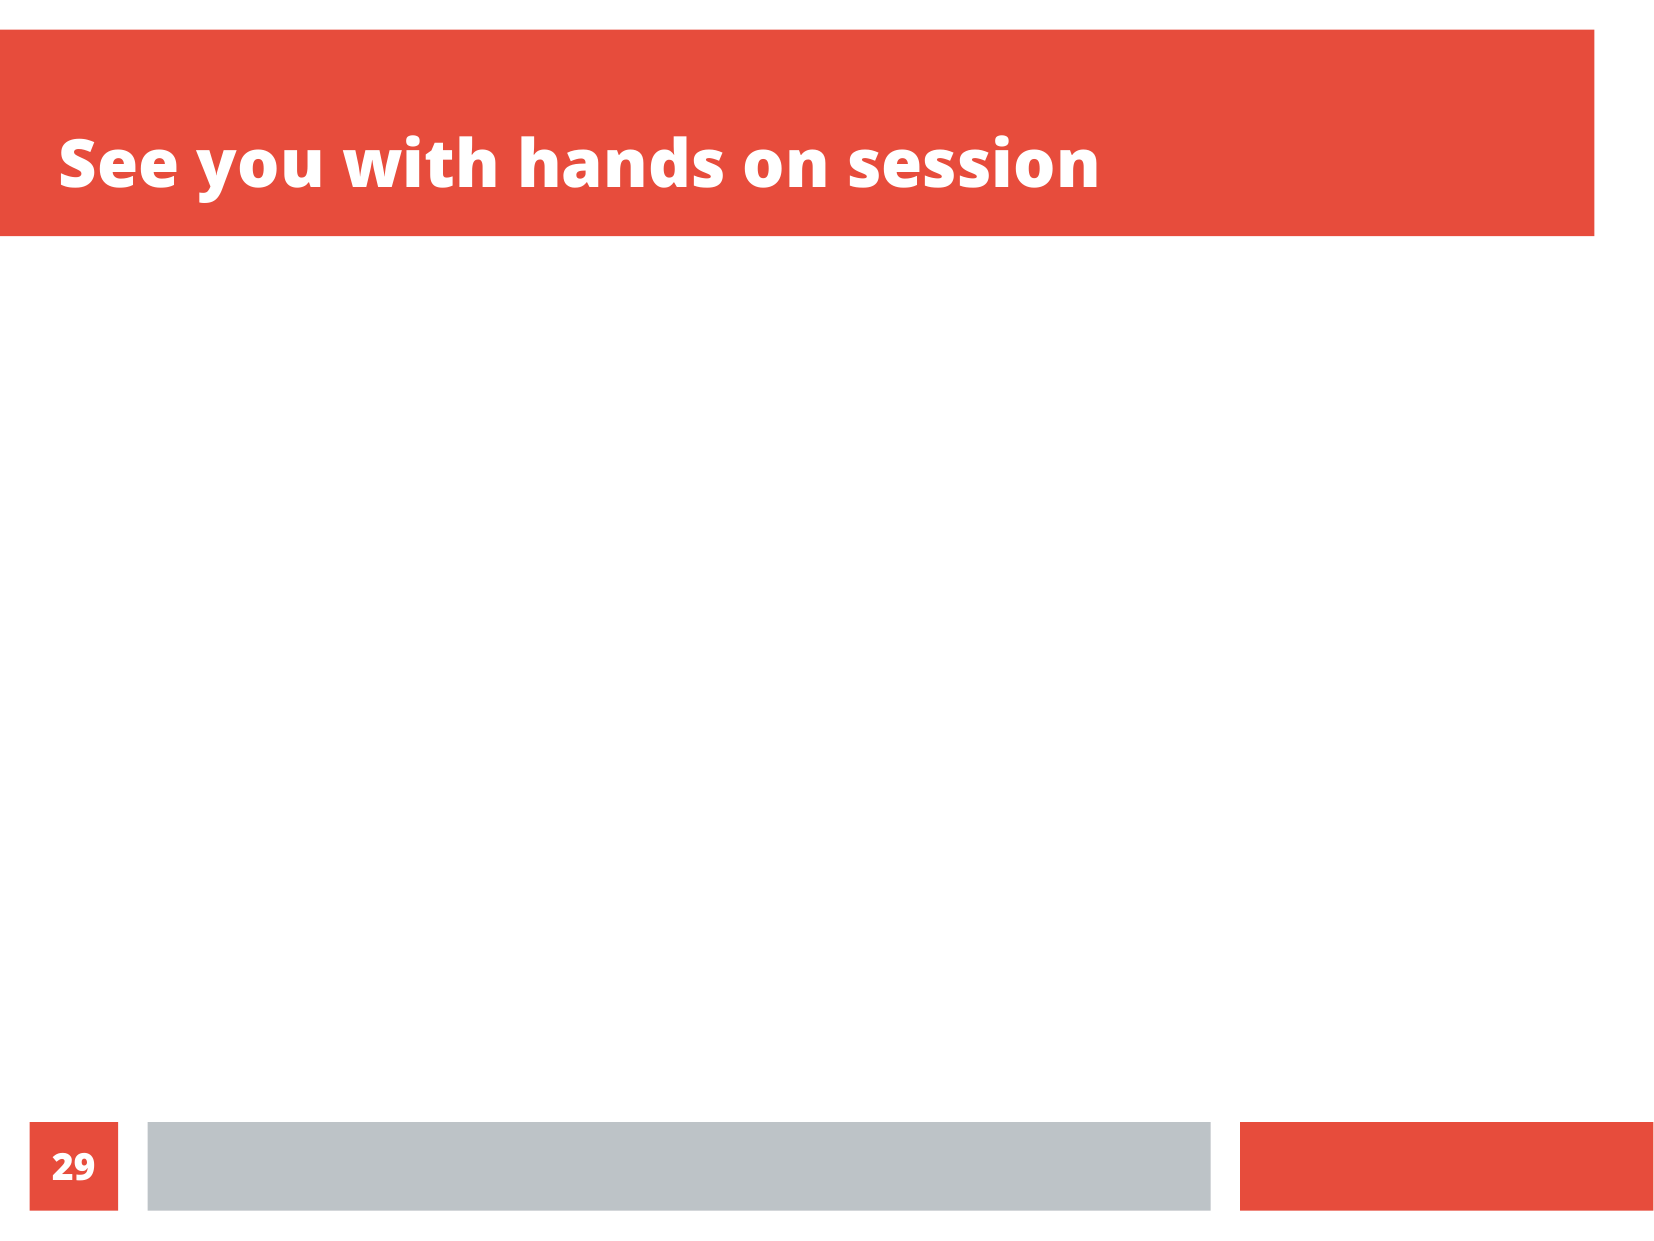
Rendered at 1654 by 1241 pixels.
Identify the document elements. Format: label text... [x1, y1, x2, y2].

title See you with hands on session [59, 59, 1595, 207]
